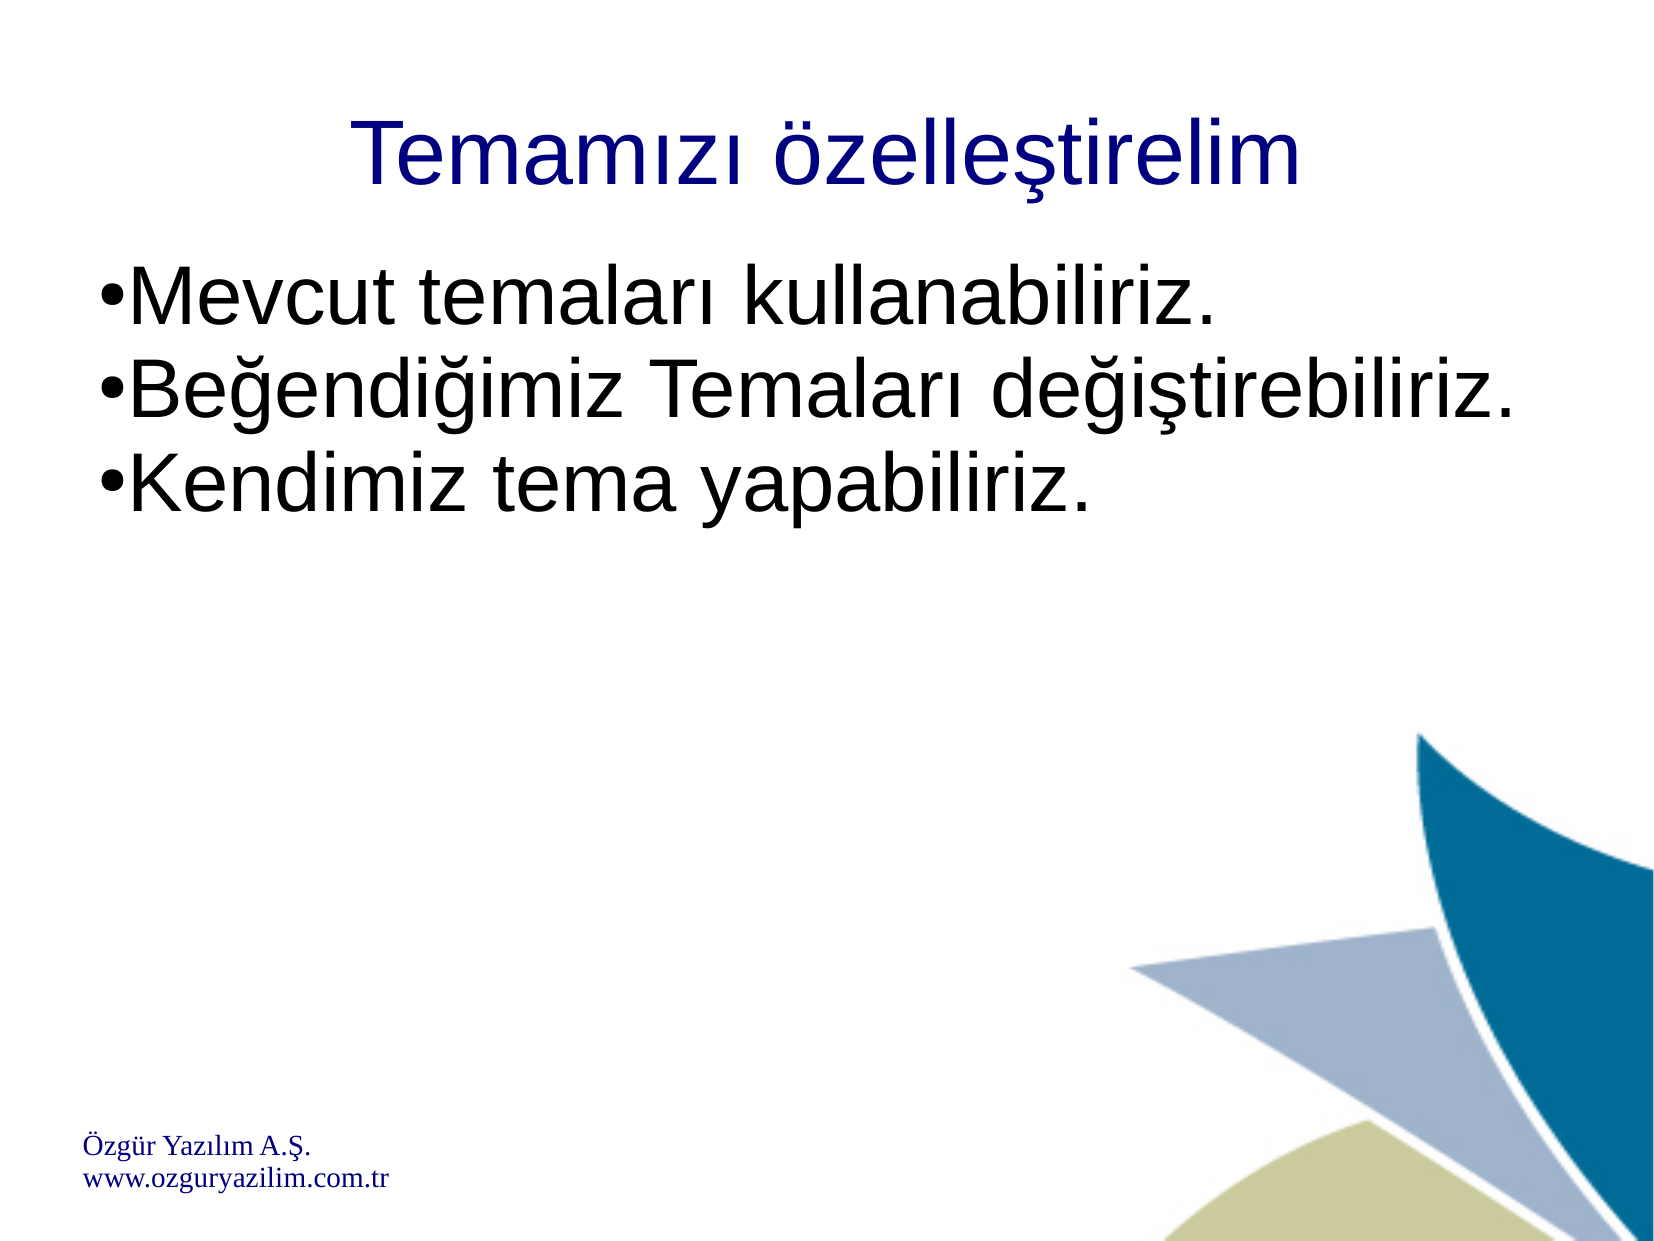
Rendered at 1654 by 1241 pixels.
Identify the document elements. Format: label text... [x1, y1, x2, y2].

text_box Mevcut temaları kullanabiliriz. Beğendiğimiz Temaları değiştirebiliriz. Kendimiz tema yapabiliriz. [82, 242, 1536, 591]
title Temamızı özelleştirelim [82, 49, 1571, 257]
picture [1062, 708, 1654, 1241]
